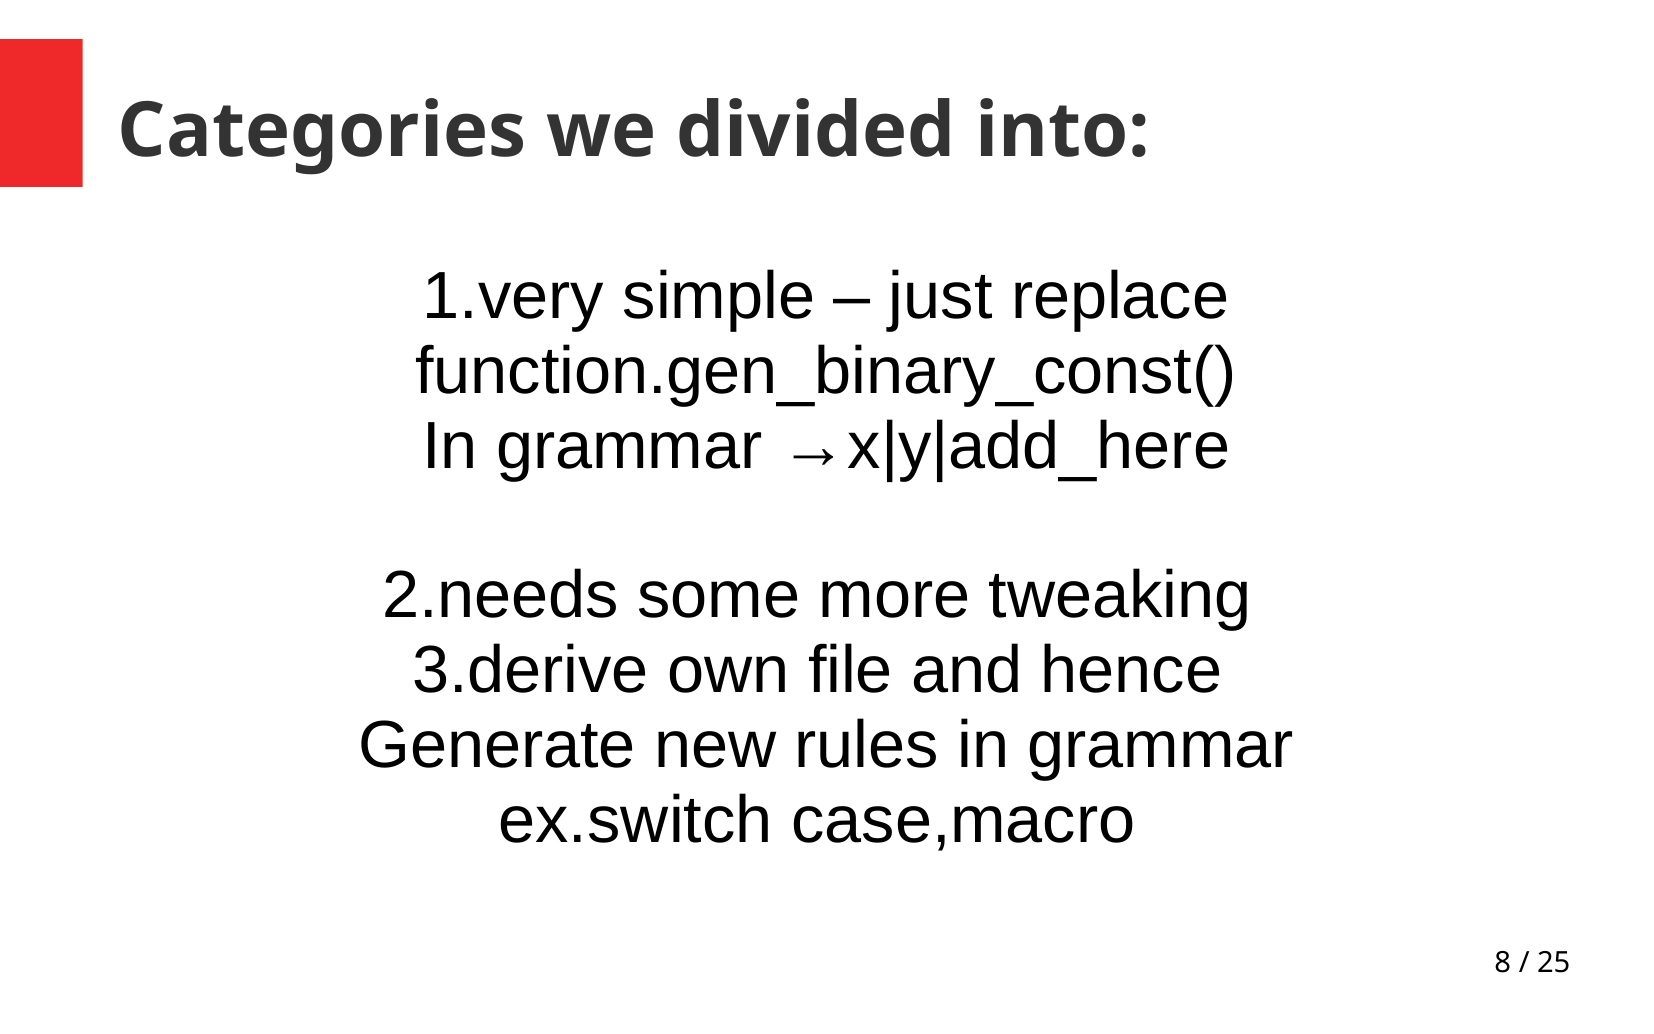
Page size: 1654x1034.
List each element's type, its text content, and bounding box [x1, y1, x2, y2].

subtitle 1.very simple – just replace function.gen_binary_const() In grammar →x|y|add_here 2.needs some more tweaking 3.derive own file and hence Generate new rules in grammar ex.switch case,macro [117, 258, 1536, 932]
title Categories we divided into: [117, 40, 1571, 214]
